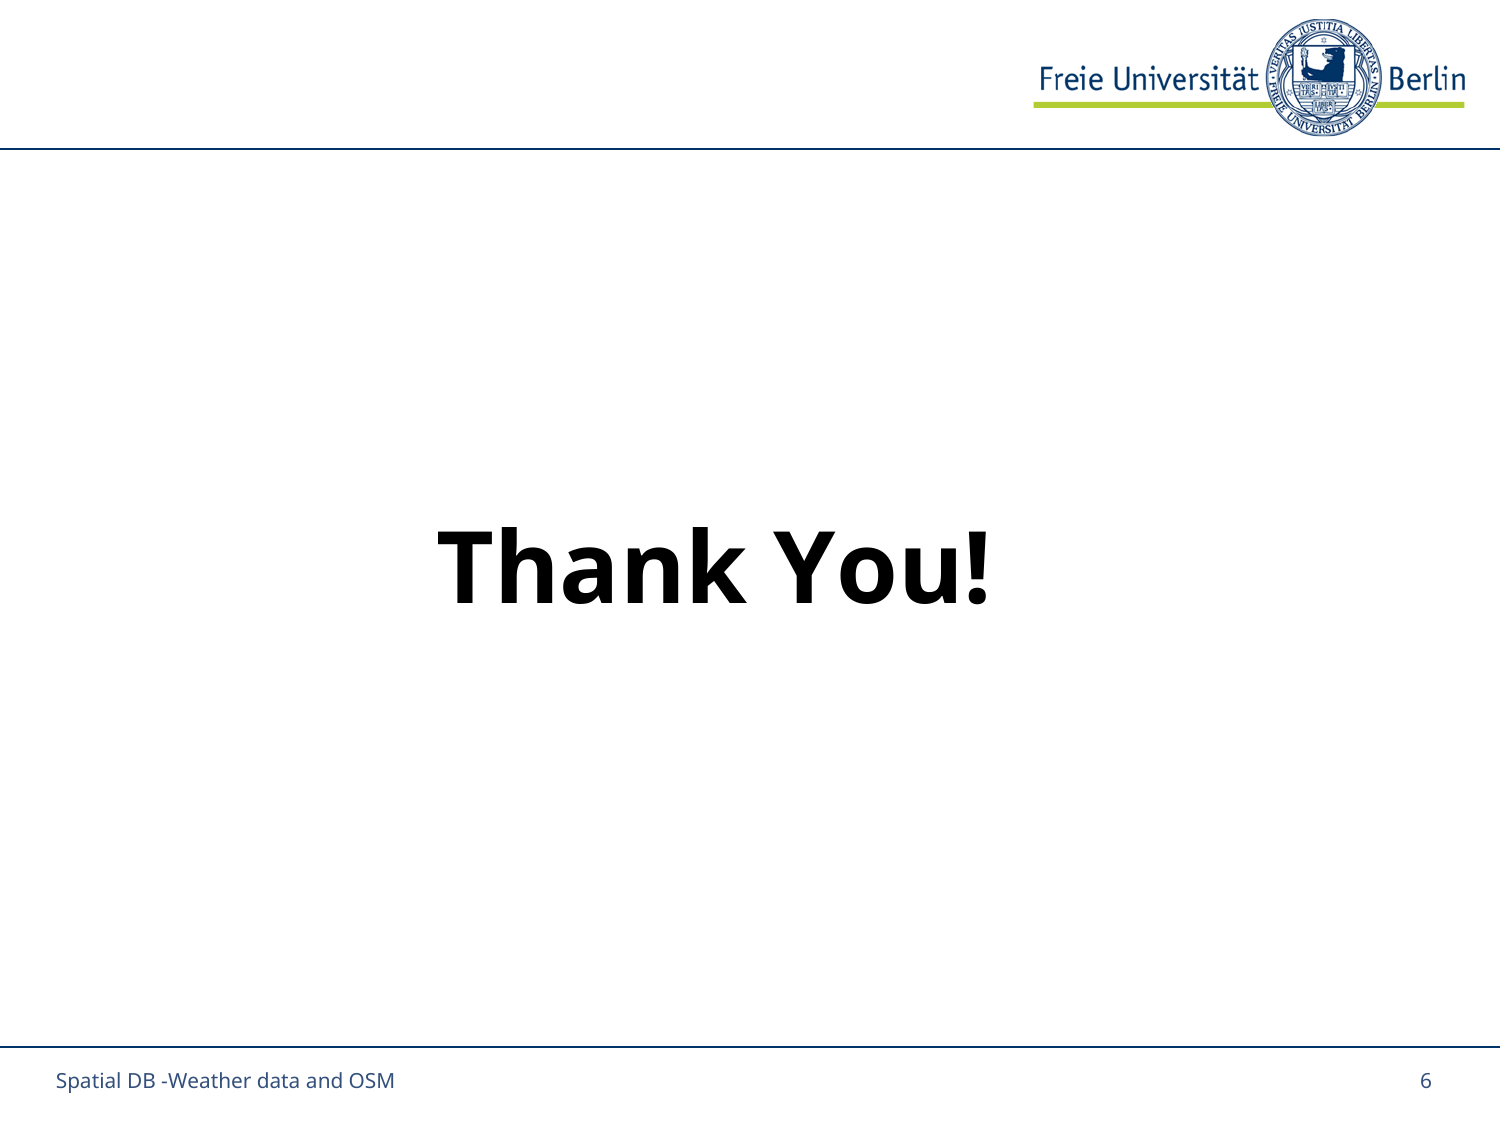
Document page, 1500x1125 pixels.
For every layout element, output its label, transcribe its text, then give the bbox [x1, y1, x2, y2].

picture [1033, 19, 1470, 137]
title Thank You! [112, 503, 1318, 641]
